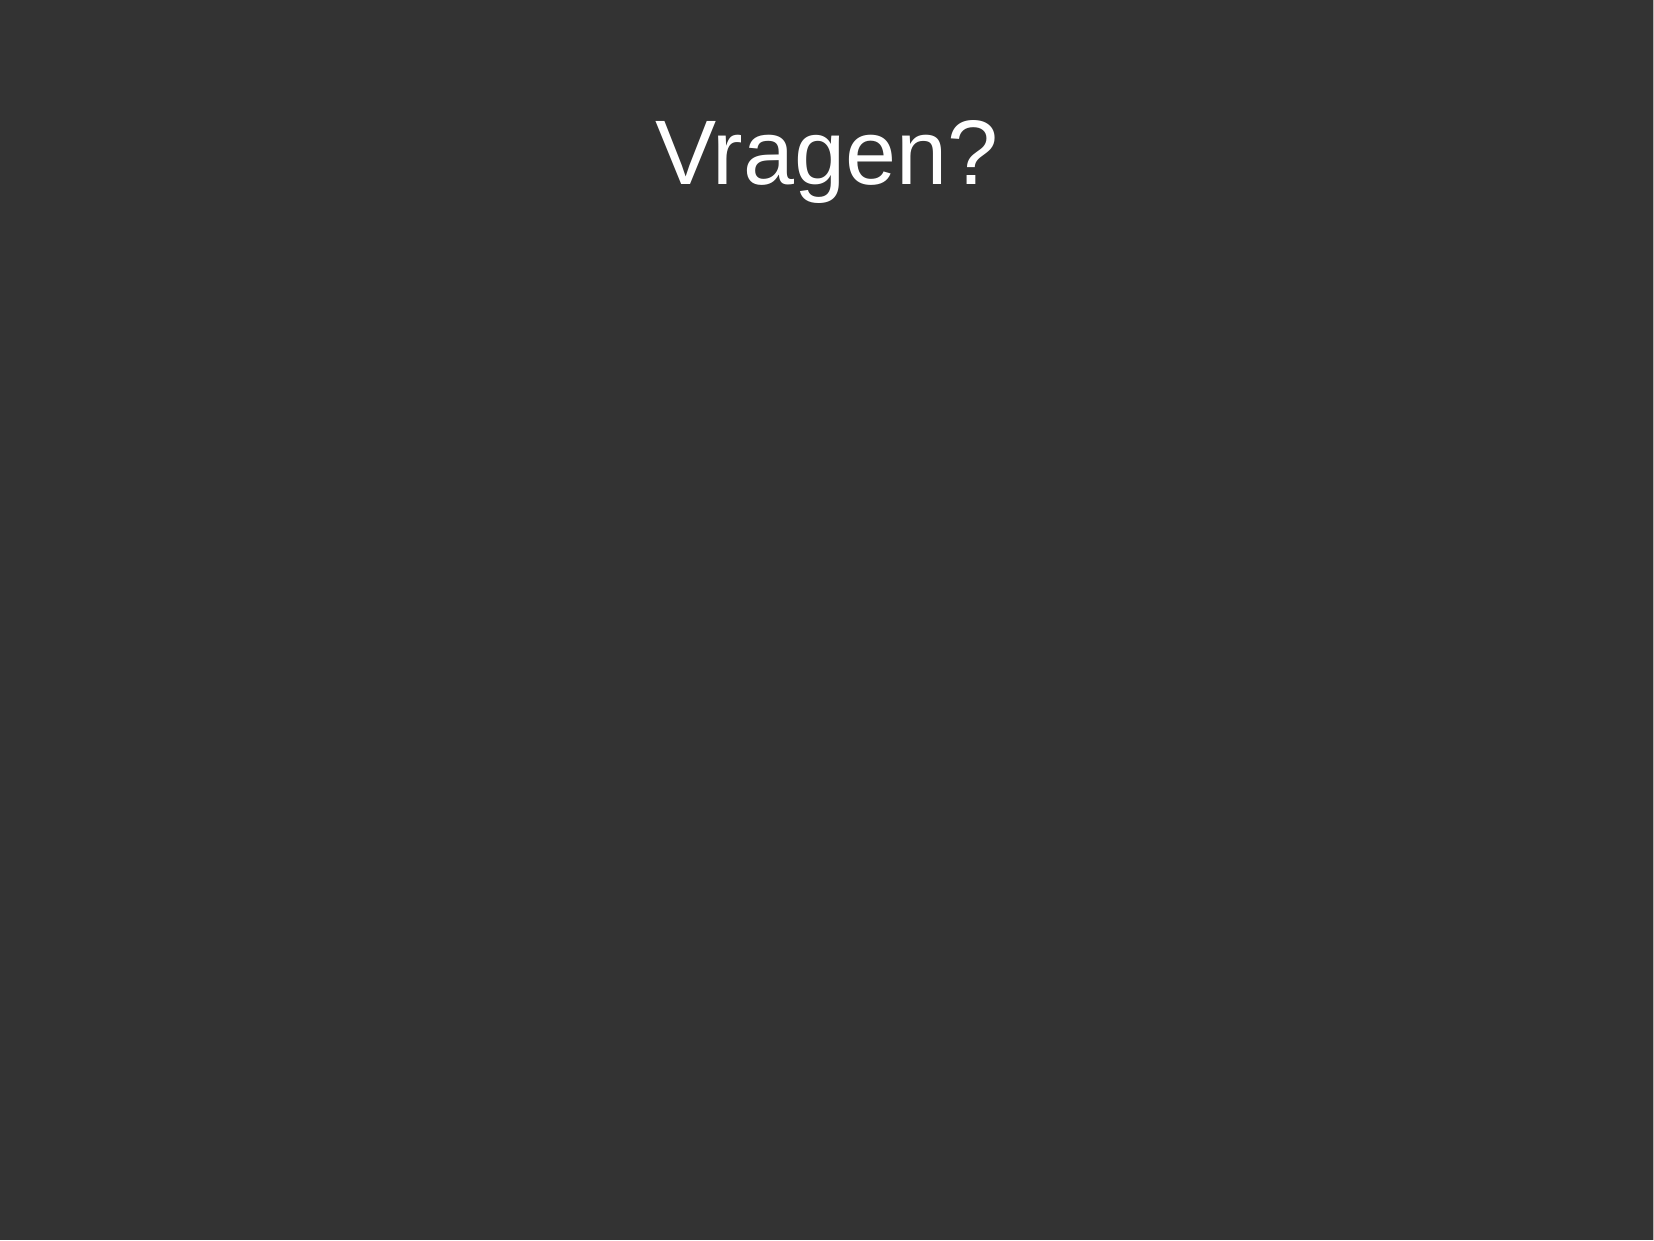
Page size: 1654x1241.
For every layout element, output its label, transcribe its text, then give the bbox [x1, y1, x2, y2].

title Vragen? [82, 49, 1571, 257]
